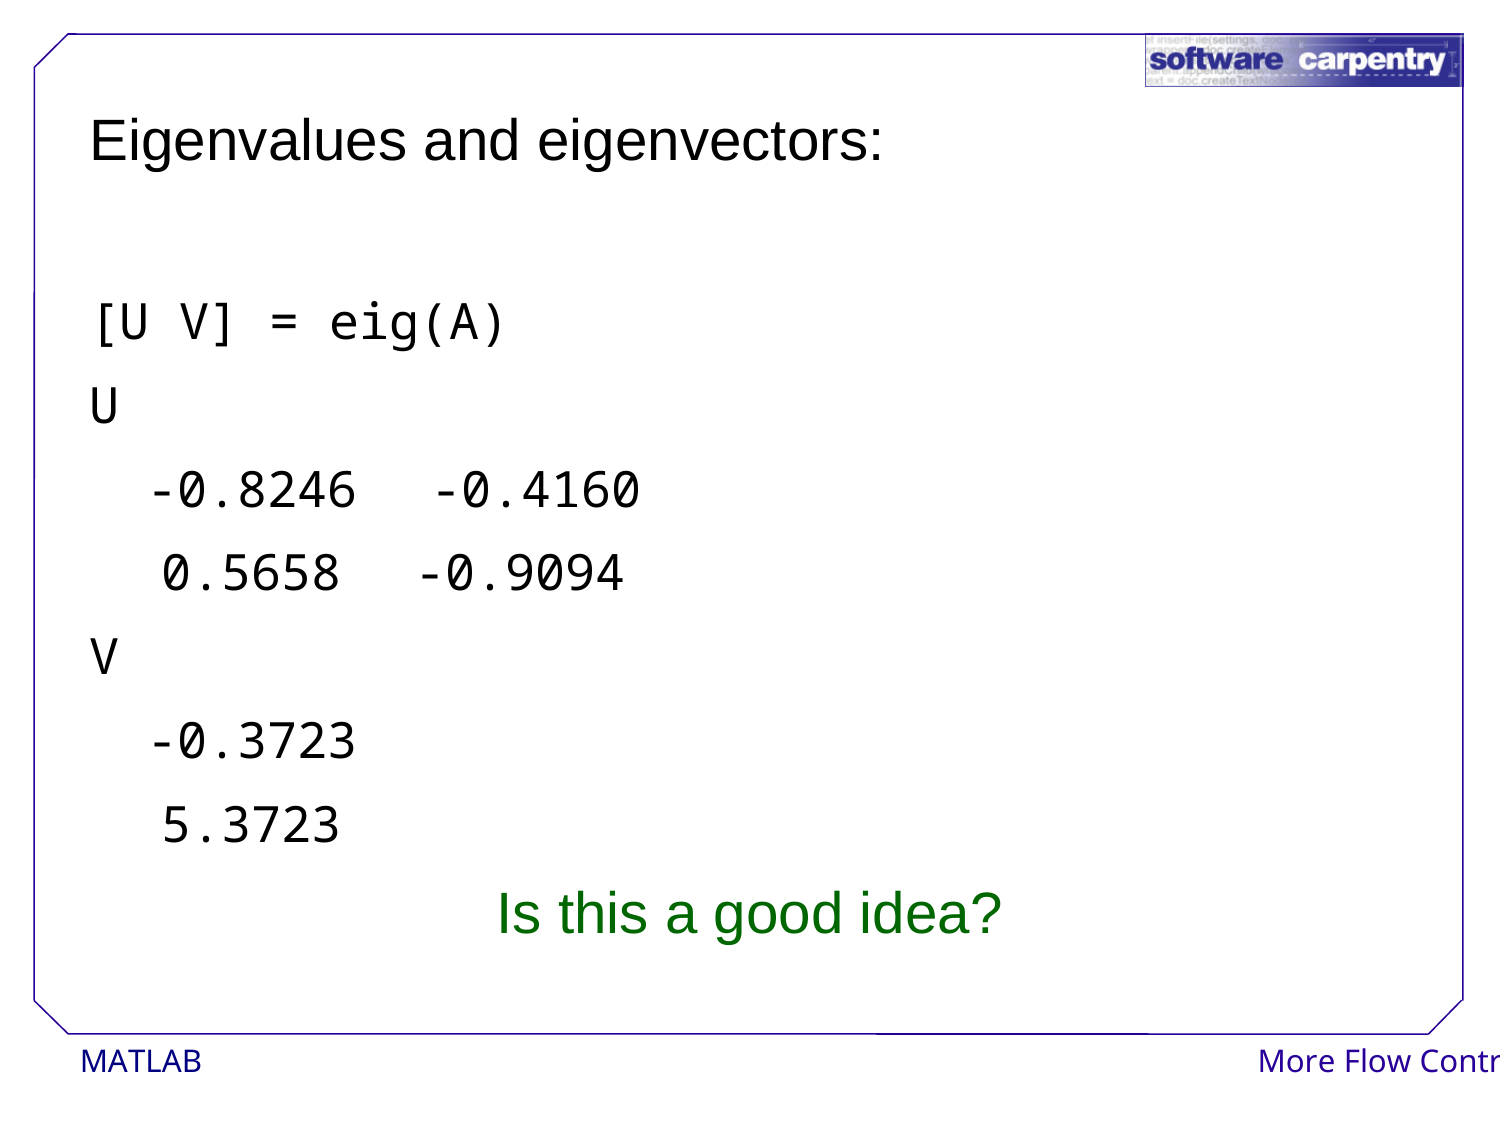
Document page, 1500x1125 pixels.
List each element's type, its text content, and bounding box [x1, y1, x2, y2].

picture [1145, 33, 1464, 87]
list Eigenvalues and eigenvectors: [U V] = eig(A) U -0.8246 -0.4160 0.5658 -0.9094 V -0.3723 5.3723 Is this a good idea? [75, 99, 1426, 1013]
